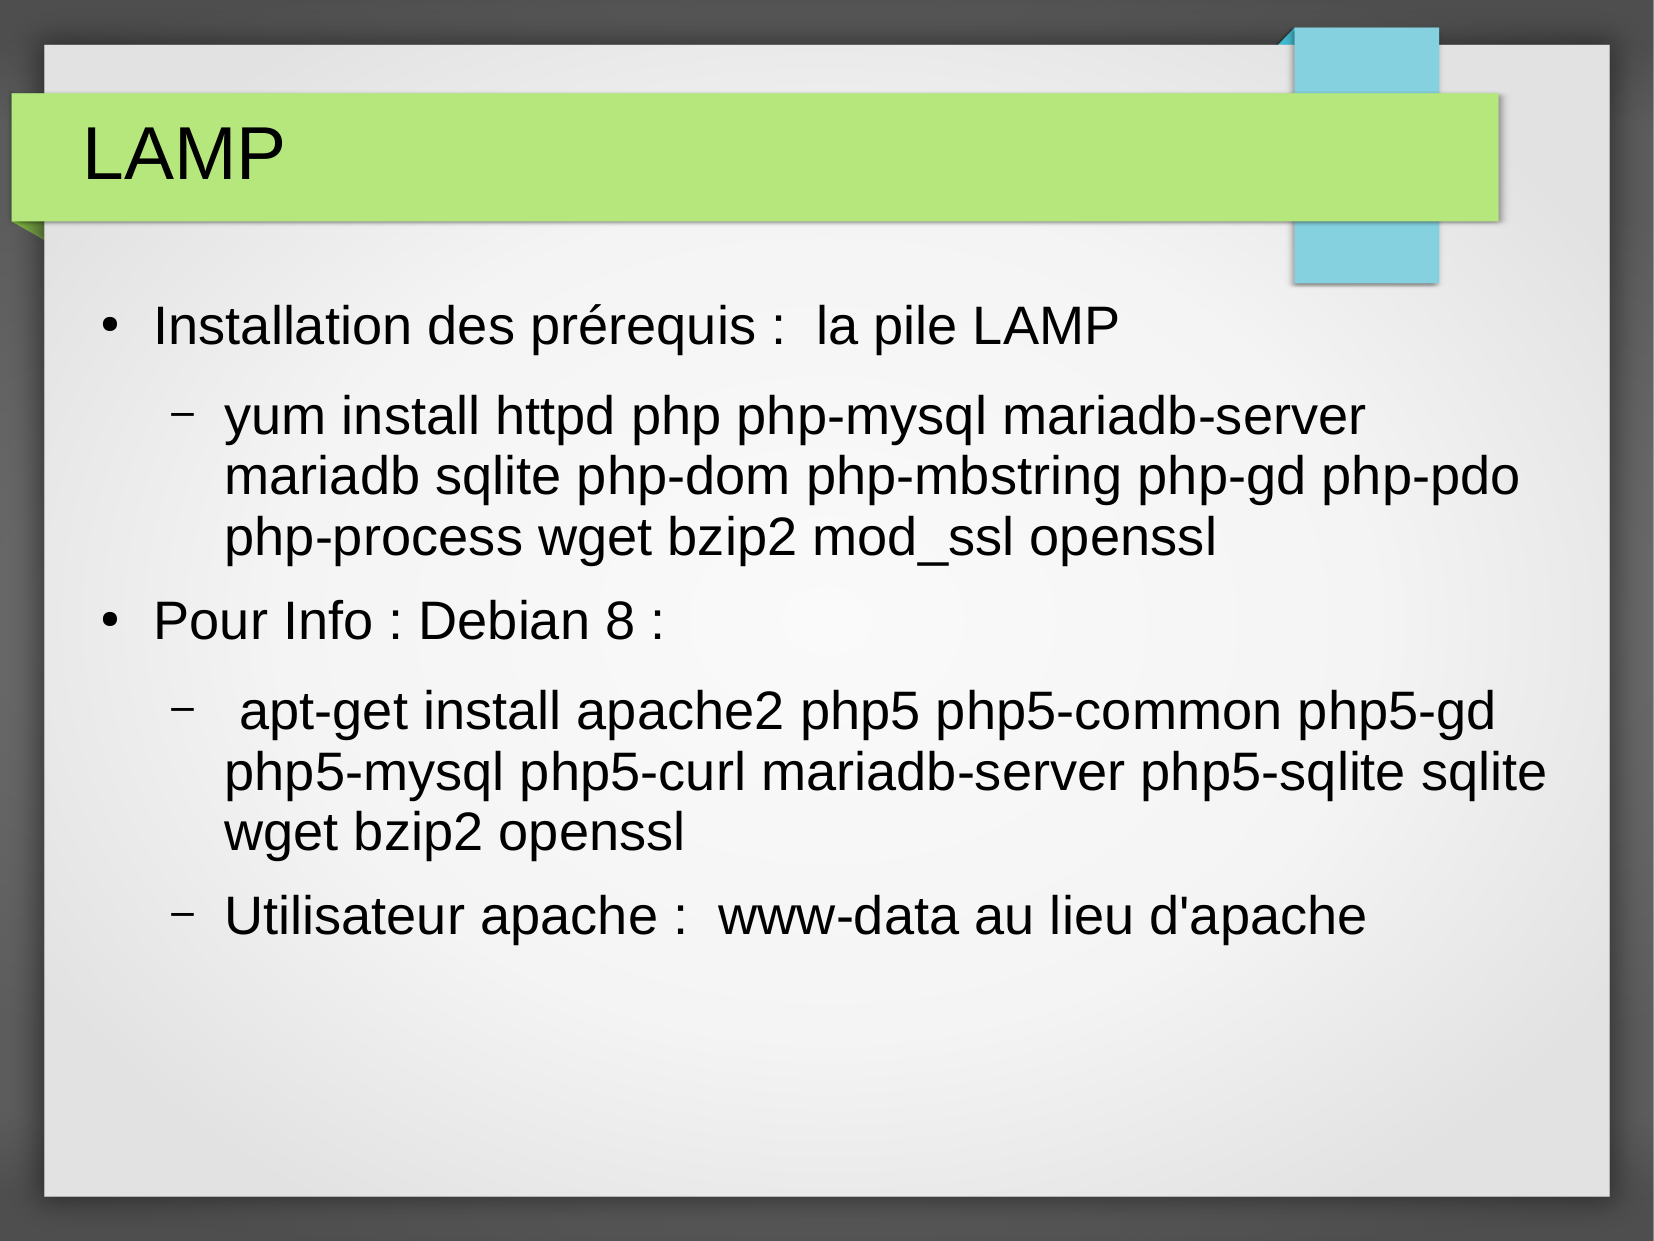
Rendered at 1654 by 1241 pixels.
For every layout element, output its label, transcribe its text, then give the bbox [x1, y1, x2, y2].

picture [0, 0, 1654, 1241]
title LAMP [82, 94, 1264, 213]
list Installation des prérequis : la pile LAMP yum install httpd php php-mysql mariadb-server mariadb sqlite php-dom php-mbstring php-gd php-pdo php-process wget bzip2 mod_ssl openssl Pour Info : Debian 8 : apt-get install apache2 php5 php5-common php5-gd php5-mysql php5-curl mariadb-server php5-sqlite sqlite wget bzip2 openssl Utilisateur apache : www-data au lieu d'apache [82, 295, 1571, 1158]
